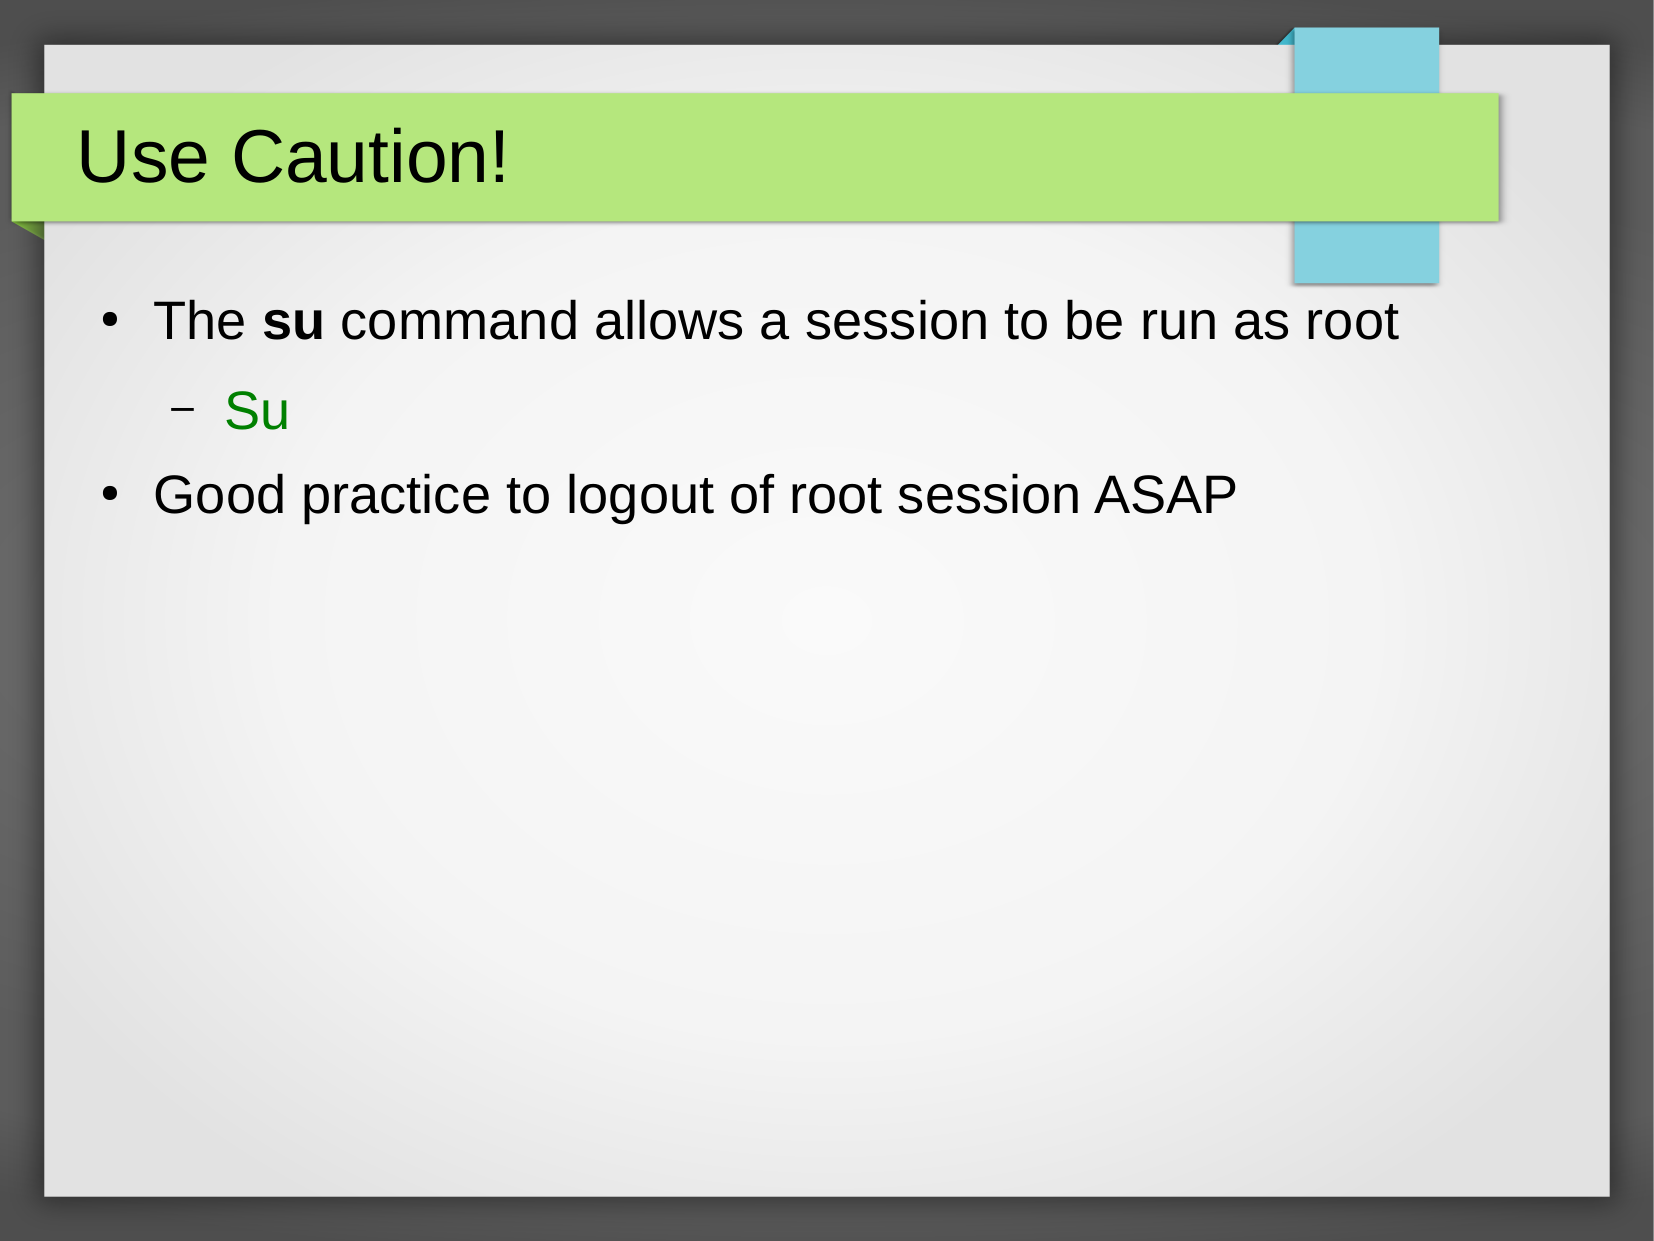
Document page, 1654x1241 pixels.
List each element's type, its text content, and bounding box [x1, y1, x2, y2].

title Use Caution! [76, 112, 1565, 200]
picture [0, 0, 1654, 1241]
list The su command allows a session to be run as root Su Good practice to logout of root session ASAP [82, 290, 1571, 1094]
